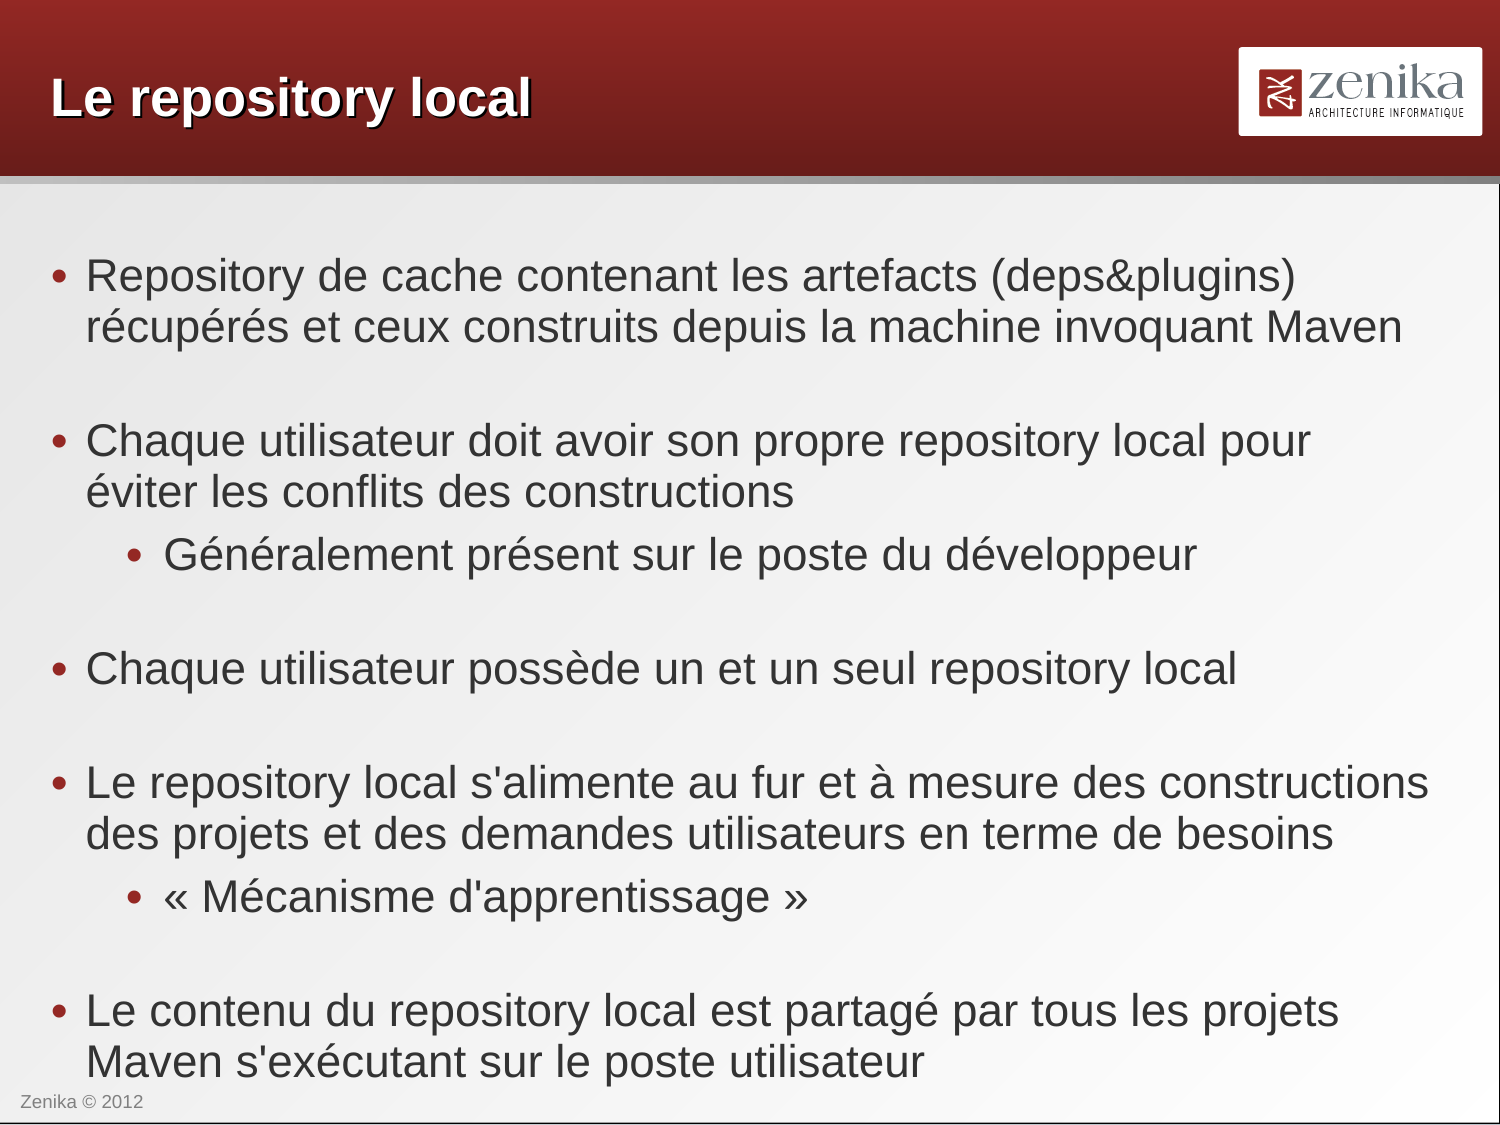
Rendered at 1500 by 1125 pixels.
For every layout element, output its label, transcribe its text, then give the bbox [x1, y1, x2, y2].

list Repository de cache contenant les artefacts (deps&plugins) récupérés et ceux construits depuis la machine invoquant Maven Chaque utilisateur doit avoir son propre repository local pour éviter les conflits des constructions Généralement présent sur le poste du développeur Chaque utilisateur possède un et un seul repository local Le repository local s'alimente au fur et à mesure des constructions des projets et des demandes utilisateurs en terme de besoins « Mécanisme d'apprentissage » Le contenu du repository local est partagé par tous les projets Maven s'exécutant sur le poste utilisateur [50, 249, 1435, 1088]
title Le repository local [50, 15, 1206, 180]
picture [1257, 58, 1464, 125]
